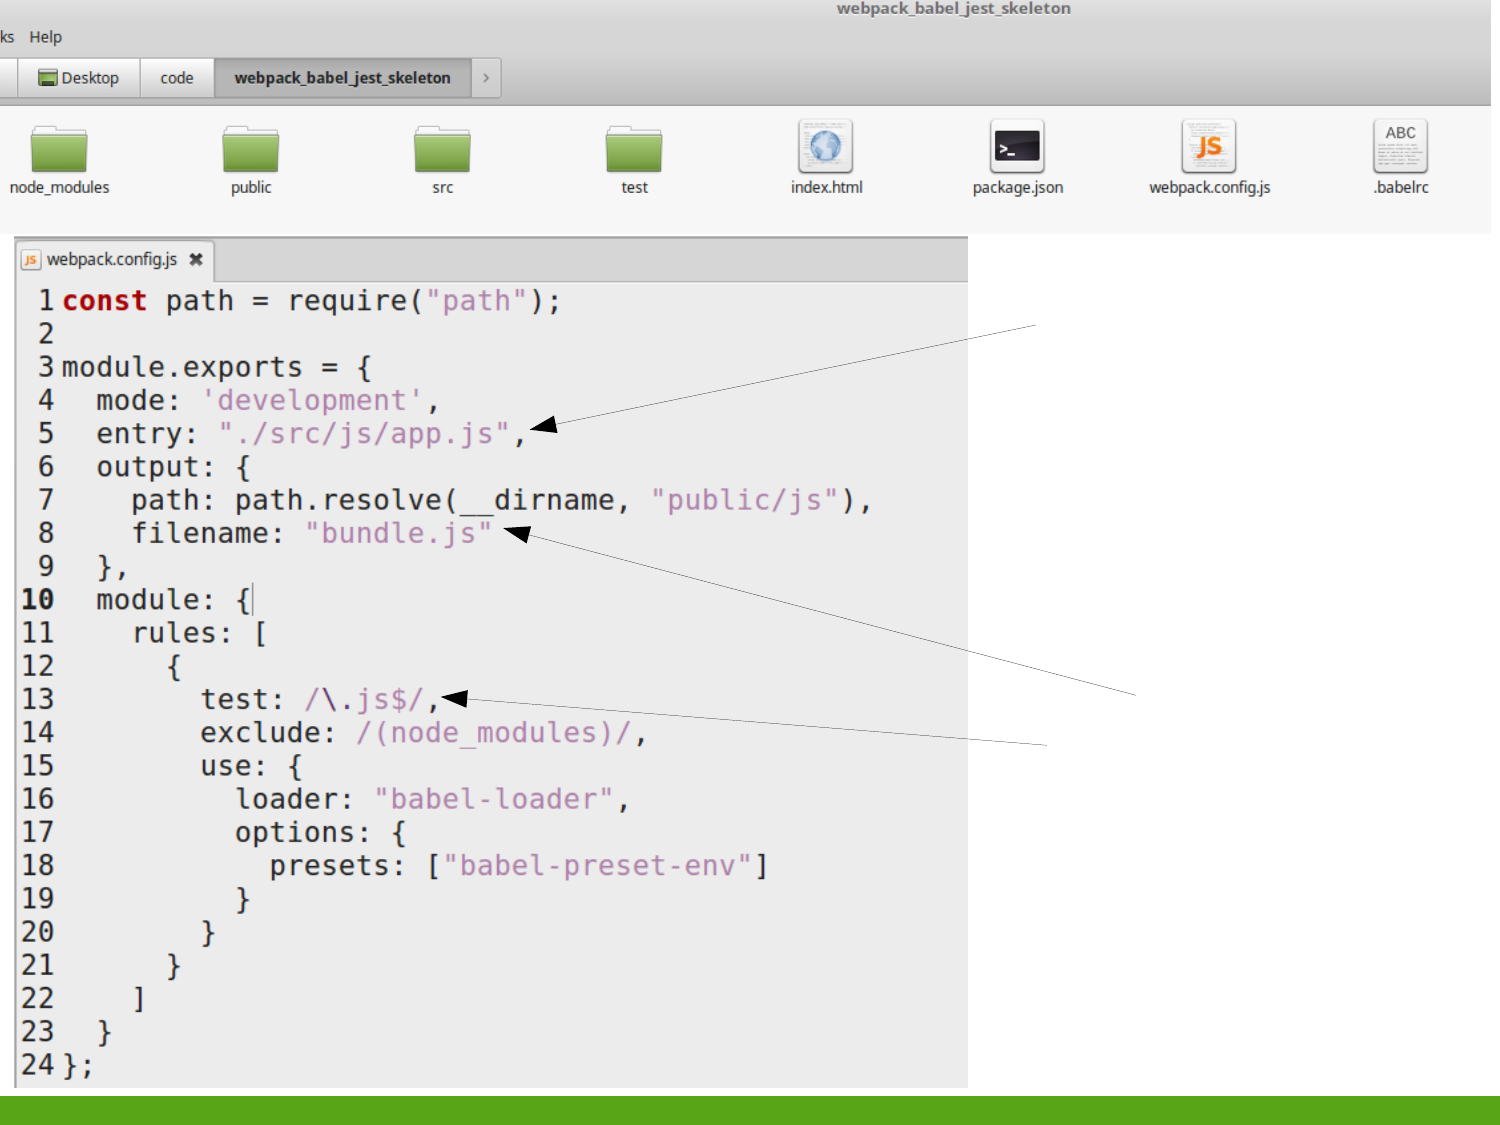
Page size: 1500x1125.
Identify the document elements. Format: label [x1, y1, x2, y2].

picture [0, 0, 1491, 234]
picture [14, 236, 968, 1088]
